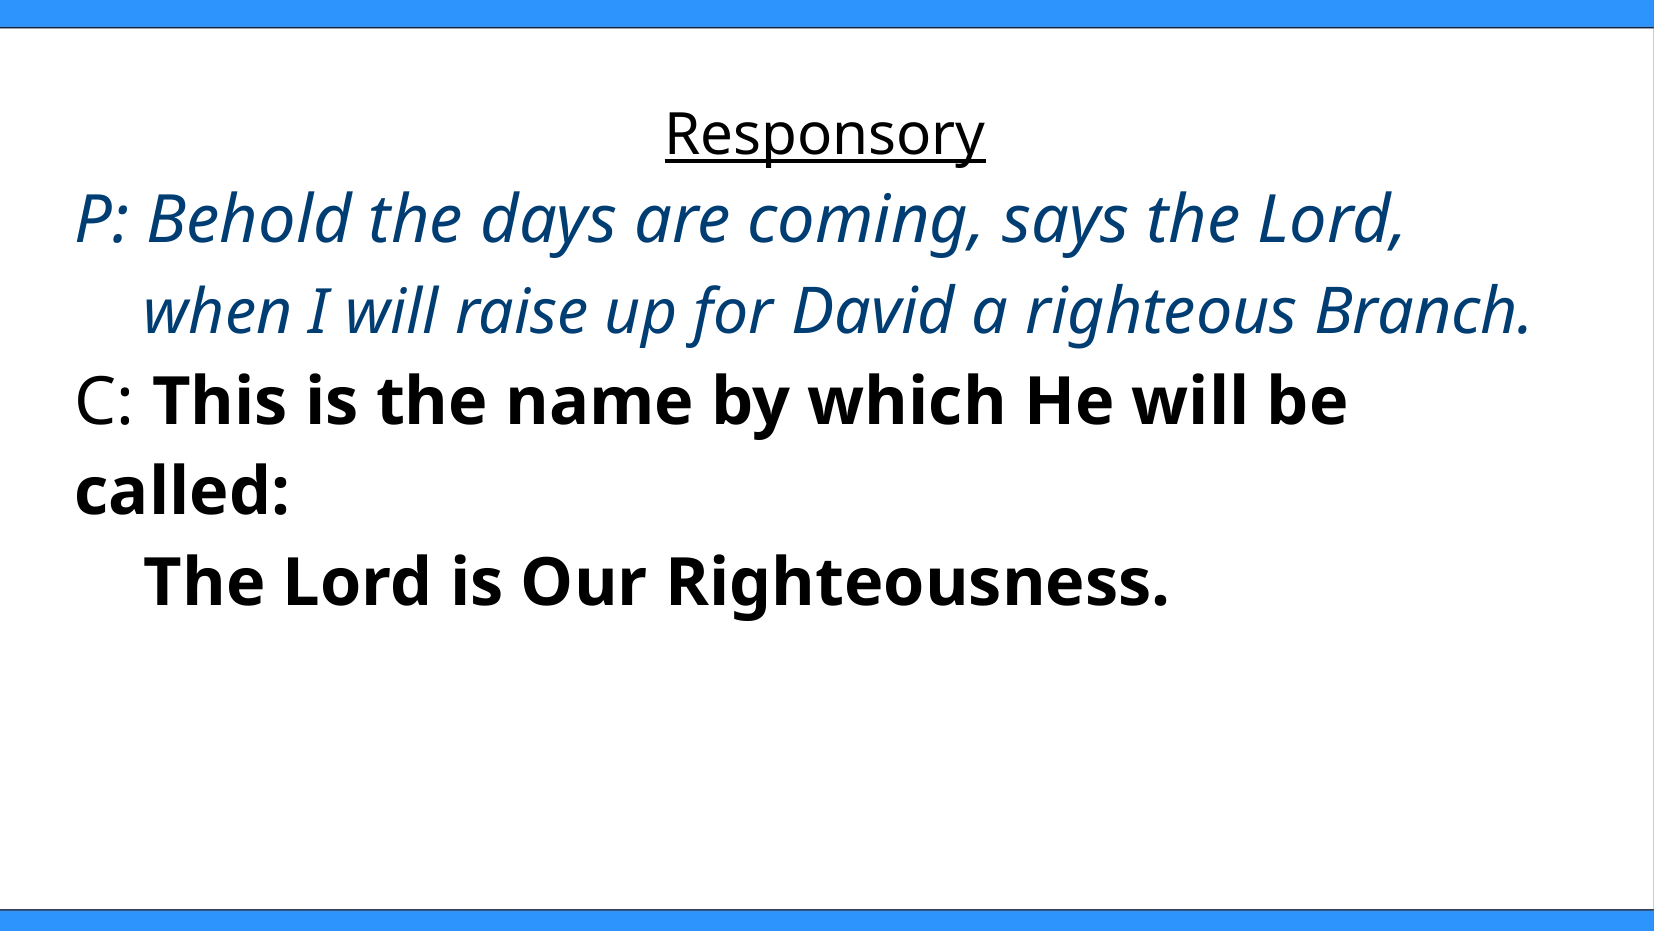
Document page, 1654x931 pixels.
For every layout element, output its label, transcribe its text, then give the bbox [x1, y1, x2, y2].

text_box Responsory P: Behold the days are coming, says the Lord, when I will raise up for David a righteous Branch. C: This is the name by which He will be called: The Lord is Our Righteousness. [60, 45, 1591, 531]
picture [0, 0, 1654, 931]
